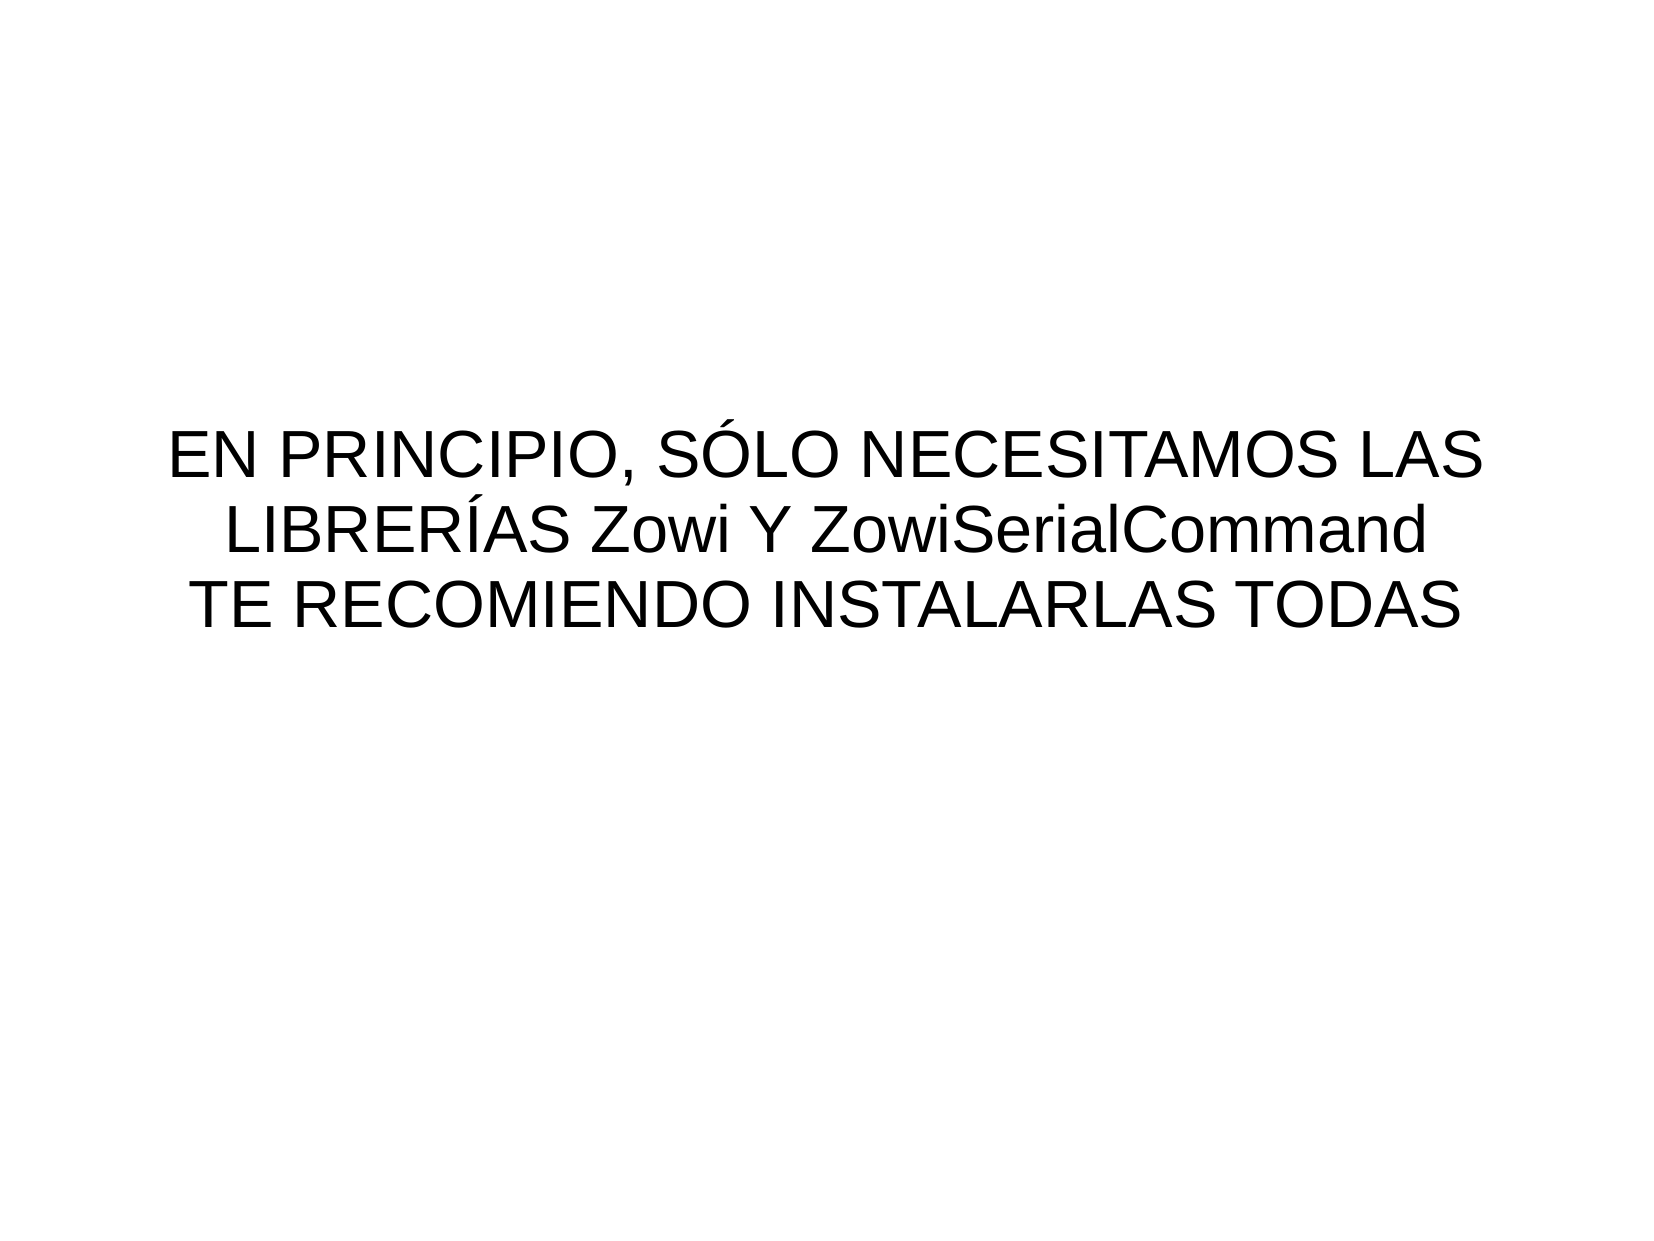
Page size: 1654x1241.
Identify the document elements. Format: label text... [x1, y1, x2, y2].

subtitle EN PRINCIPIO, SÓLO NECESITAMOS LAS LIBRERÍAS Zowi Y ZowiSerialCommand TE RECOMIENDO INSTALARLAS TODAS [82, 49, 1571, 1010]
